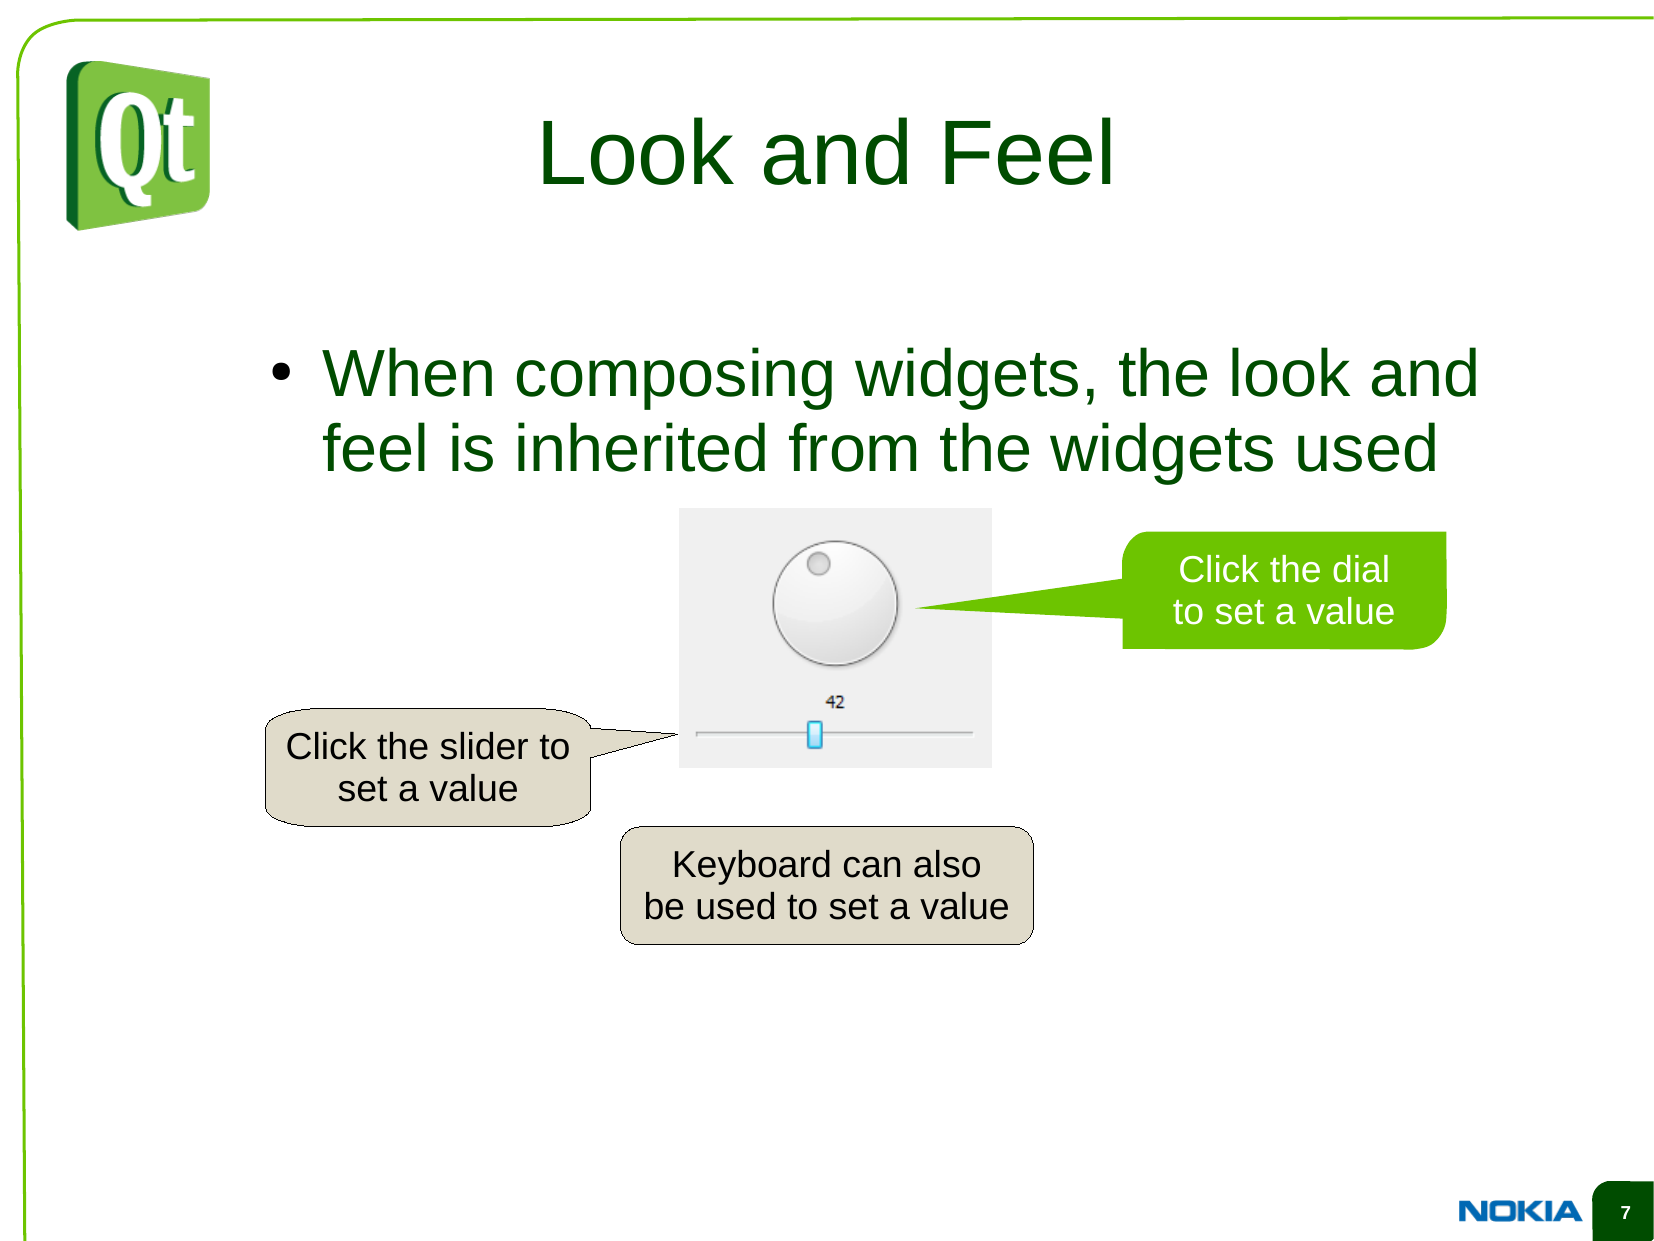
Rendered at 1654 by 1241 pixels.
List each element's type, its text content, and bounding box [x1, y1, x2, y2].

picture [66, 61, 82, 231]
text_box Keyboard can also be used to set a value [620, 826, 1034, 945]
picture [1459, 1200, 1583, 1222]
text_box Click the slider to set a value [265, 708, 678, 827]
text_box Click the dial to set a value [1122, 531, 1447, 650]
picture [679, 508, 992, 768]
text_box [915, 578, 1152, 621]
title Look and Feel [82, 56, 1571, 250]
list When composing widgets, the look and feel is inherited from the widgets used [251, 336, 1571, 1156]
